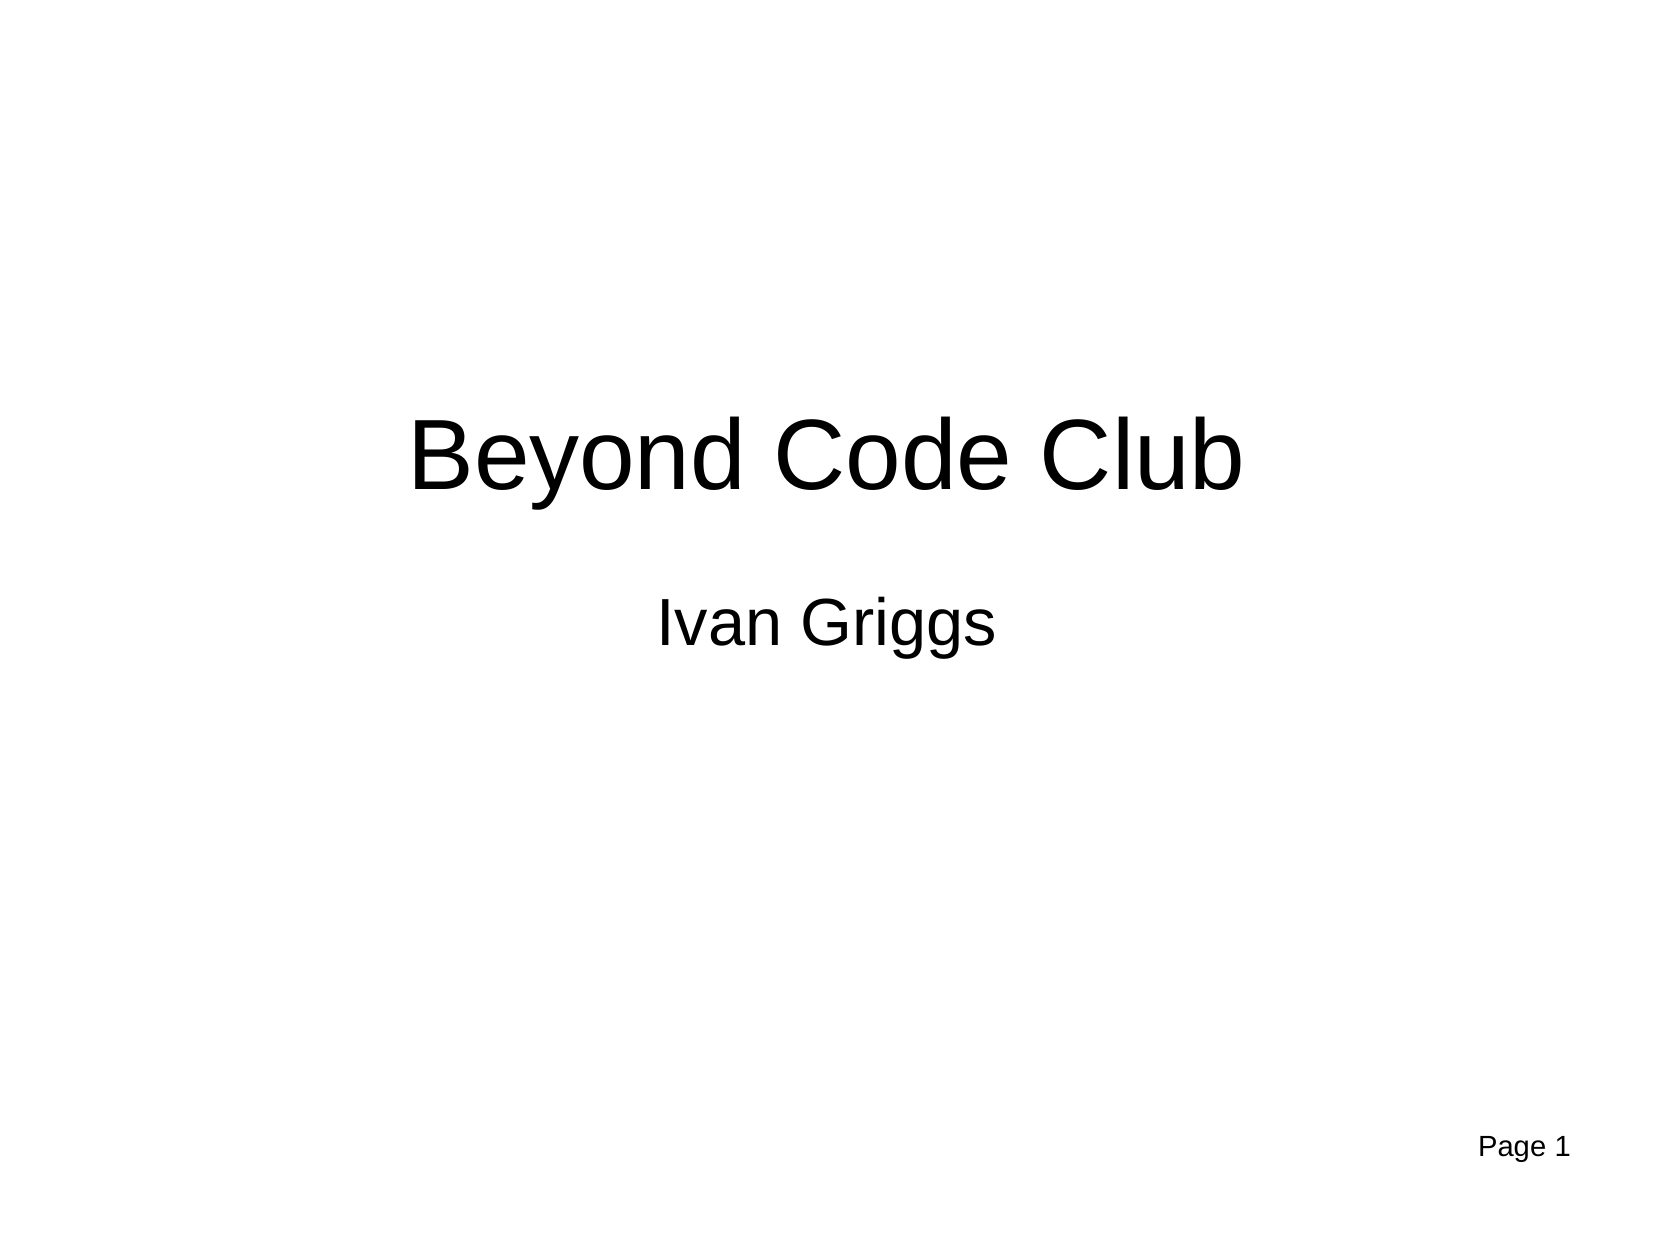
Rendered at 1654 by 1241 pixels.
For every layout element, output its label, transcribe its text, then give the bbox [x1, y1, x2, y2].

subtitle Beyond Code Club Ivan Griggs [82, 49, 1571, 1010]
